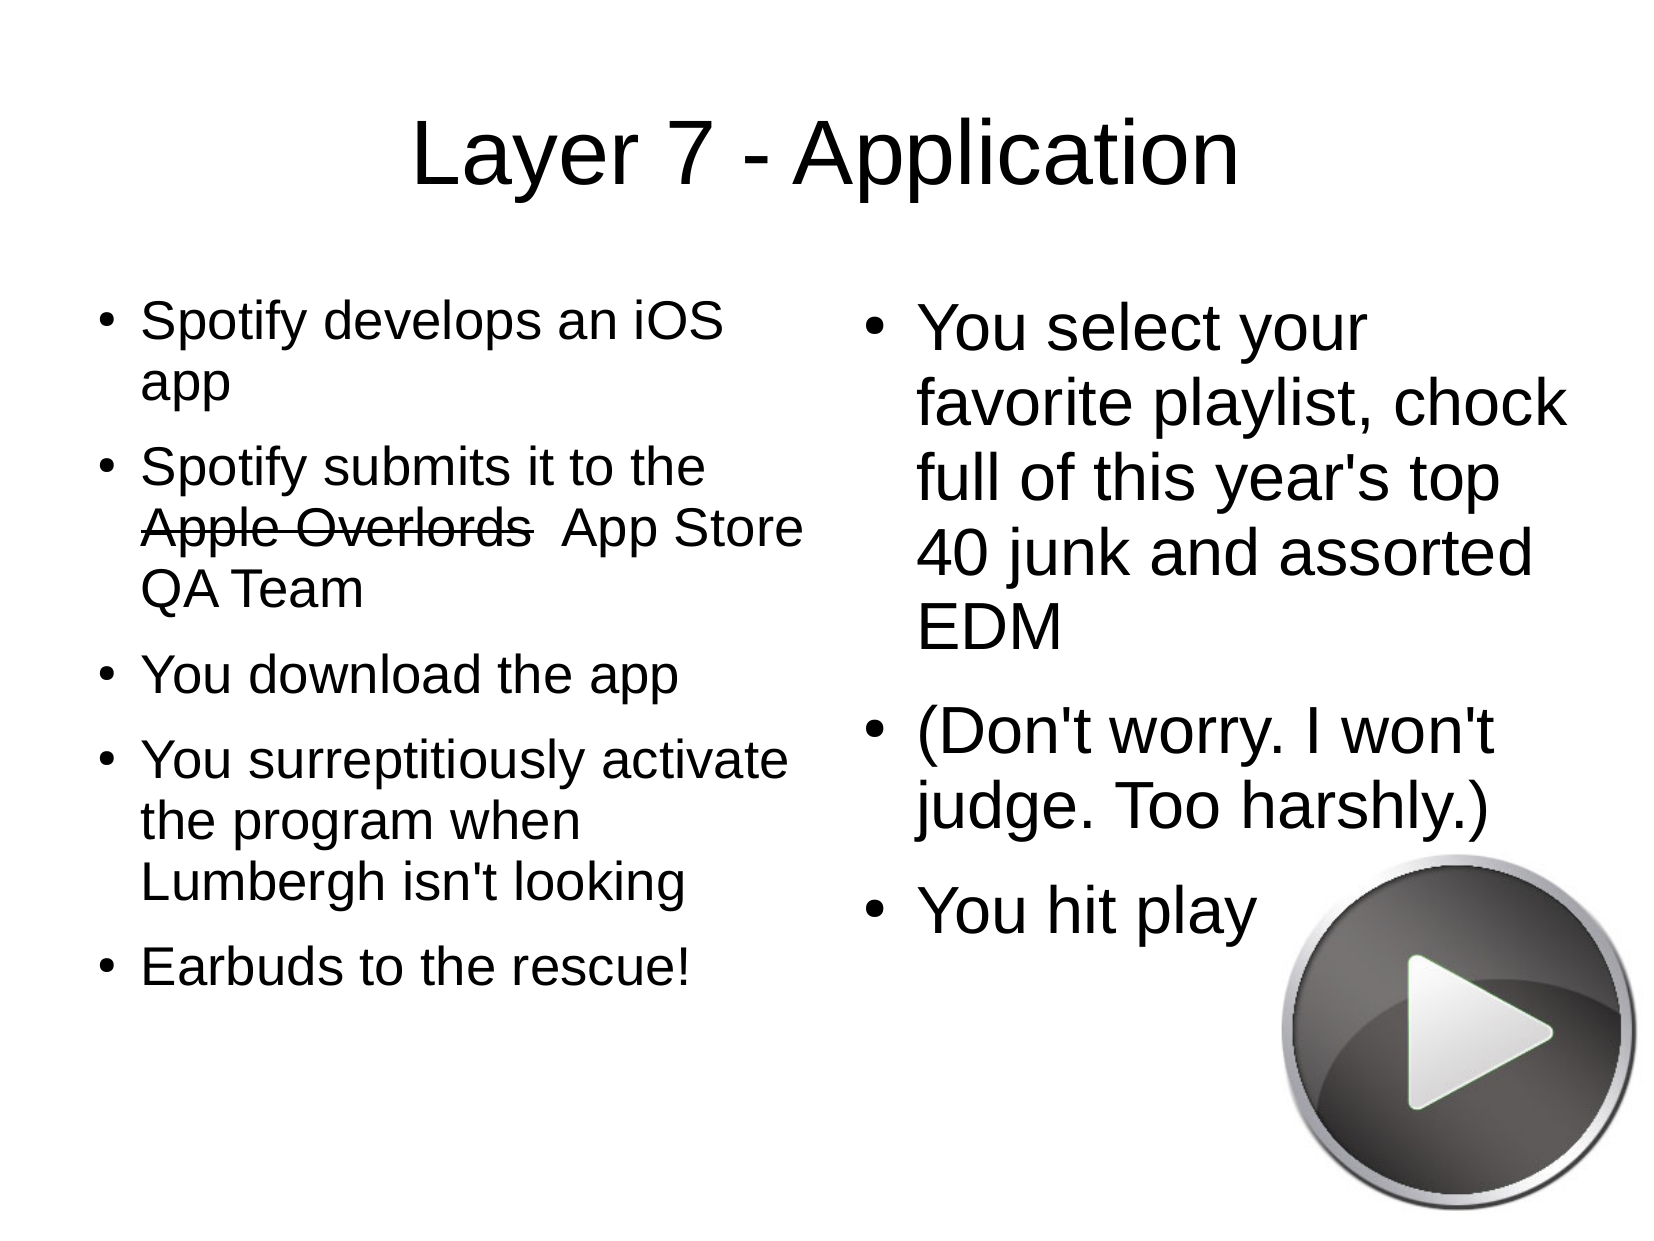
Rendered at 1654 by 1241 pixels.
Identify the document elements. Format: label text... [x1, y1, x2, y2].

list Spotify develops an iOS app Spotify submits it to the Apple Overlords App Store QA Team You download the app You surreptitiously activate the program when Lumbergh isn't looking Earbuds to the rescue! [82, 290, 809, 1010]
title Layer 7 - Application [82, 49, 1571, 257]
picture [1260, 830, 1654, 1241]
list You select your favorite playlist, chock full of this year's top 40 junk and assorted EDM (Don't worry. I won't judge. Too harshly.) You hit play [845, 290, 1572, 1010]
